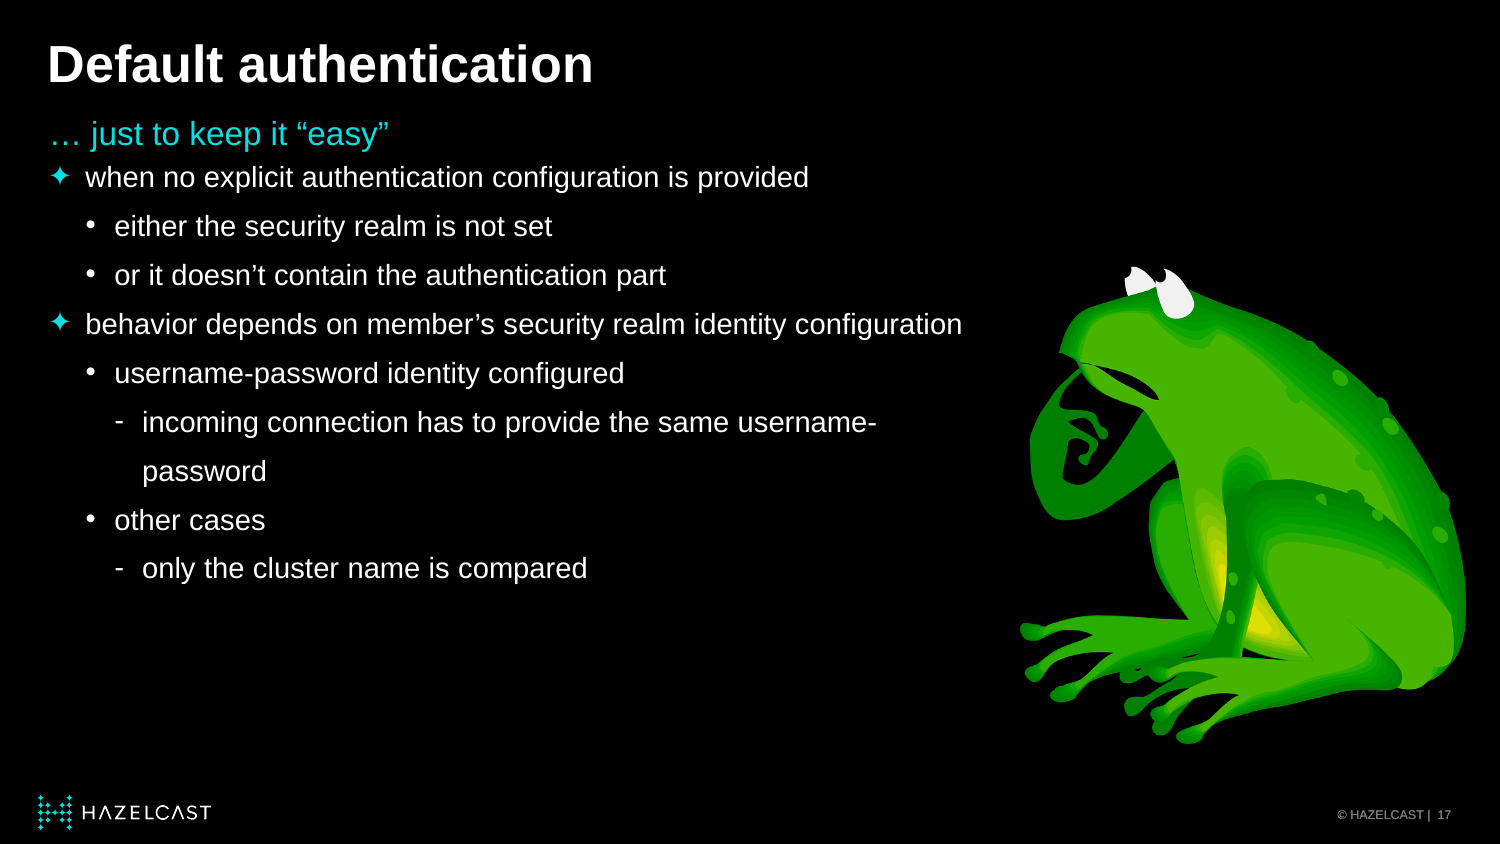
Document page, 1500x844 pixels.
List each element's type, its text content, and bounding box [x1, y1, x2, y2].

title Default authentication [37, 37, 1463, 99]
picture [37, 794, 211, 831]
picture [1020, 262, 1466, 744]
list … just to keep it “easy” [38, 90, 1464, 139]
list when no explicit authentication configuration is provided either the security realm is not set or it doesn’t contain the authentication part behavior depends on member’s security realm identity configuration username-password identity configured incoming connection has to provide the same username-password other cases only the cluster name is compared [37, 138, 1014, 794]
